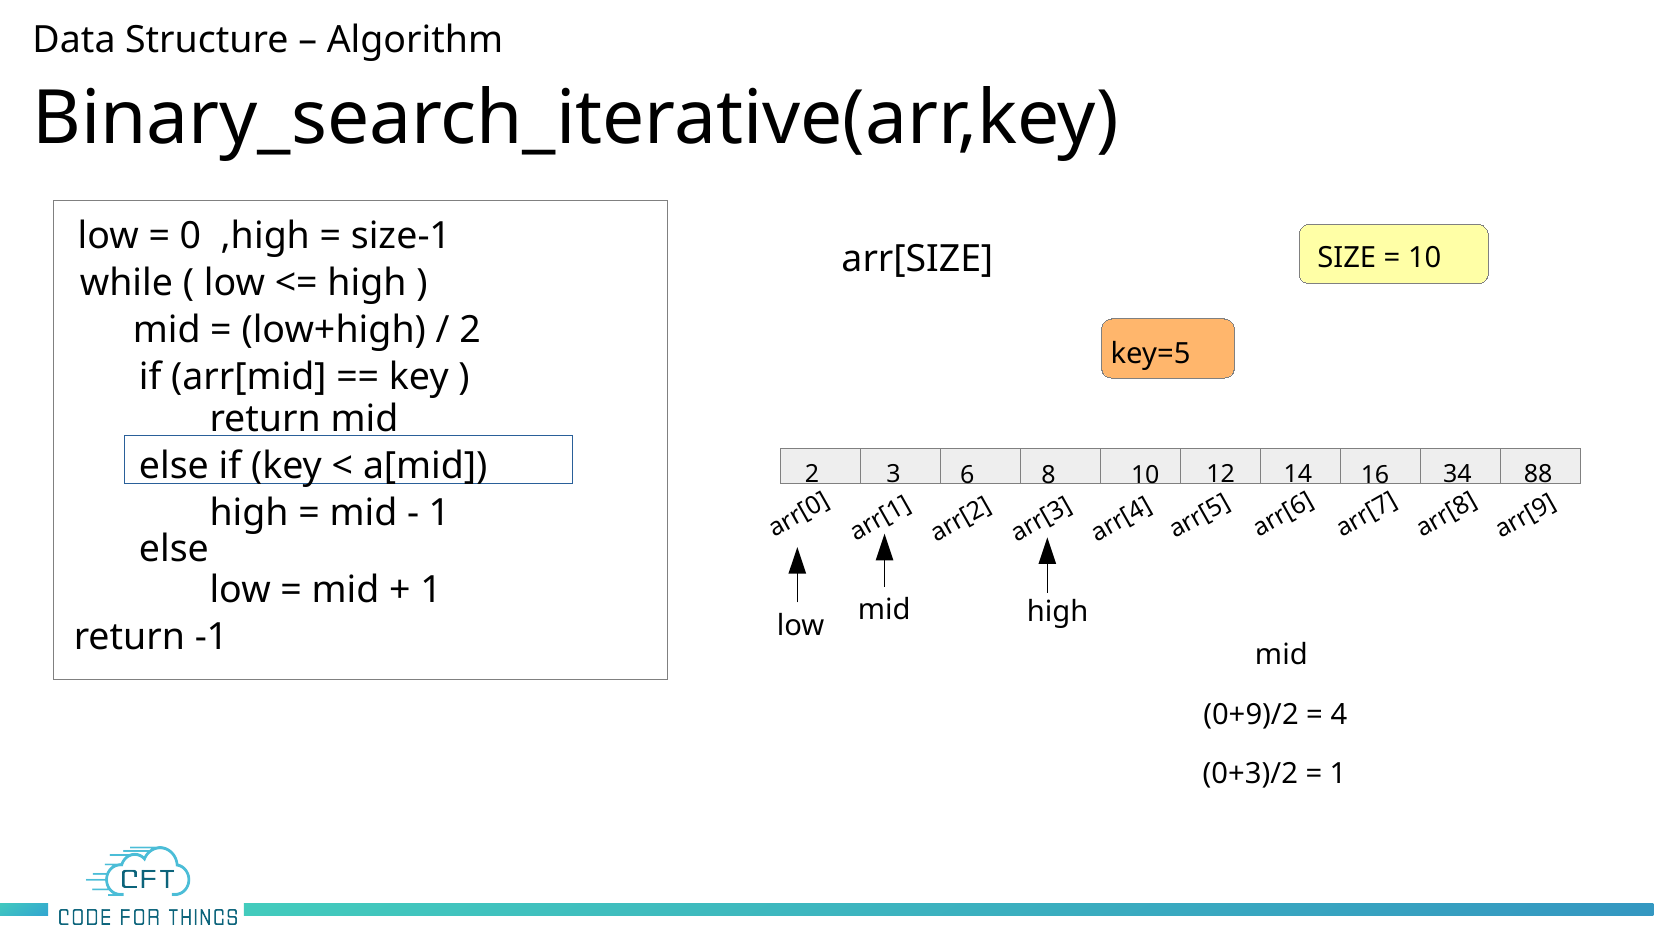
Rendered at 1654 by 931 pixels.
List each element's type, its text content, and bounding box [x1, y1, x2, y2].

text_box arr[8] [1399, 484, 1503, 559]
text_box [1491, 448, 1509, 484]
text_box arr[4] [1074, 492, 1179, 562]
text_box (0+9)/2 = 4 [1181, 685, 1395, 745]
text_box low [762, 596, 857, 646]
text_box low = 0 ,high = size-1 [53, 200, 609, 260]
text_box [1102, 318, 1234, 324]
text_box arr[3] [986, 491, 1104, 568]
text_box 8 [1026, 449, 1089, 494]
text_box while ( low <= high ) [64, 260, 514, 307]
text_box [1331, 448, 1428, 484]
text_box mid = (low+high) / 2 [118, 295, 603, 354]
text_box [780, 448, 790, 484]
text_box 10 [1116, 449, 1181, 494]
text_box 6 [945, 449, 1007, 494]
text_box else [124, 513, 243, 573]
text_box 2 [790, 448, 844, 493]
text_box [53, 200, 668, 680]
picture [59, 846, 237, 925]
text_box 88 [1509, 448, 1571, 500]
text_box 14 [1269, 448, 1331, 500]
text_box 16 [1346, 449, 1420, 501]
text_box [925, 448, 1191, 484]
title Data Structure – Algorithm Binary_search_iterative(arr,key) [32, 0, 1595, 199]
text_box else if (key < a[mid]) [124, 431, 621, 490]
text_box arr[1] [826, 485, 935, 562]
text_box arr[2] [906, 488, 1016, 563]
text_box return mid [194, 383, 443, 443]
text_box SIZE = 10 [1302, 228, 1483, 278]
text_box if (arr[mid] == key ) [124, 342, 550, 401]
text_box arr[9] [1471, 456, 1602, 560]
text_box 12 [1191, 448, 1254, 493]
text_box high [1012, 582, 1111, 632]
text_box arr[7] [1318, 498, 1428, 562]
text_box arr[SIZE] [826, 224, 1040, 291]
text_box return -1 [59, 602, 290, 662]
text_box high = mid - 1 [194, 478, 621, 537]
text_box arr[5] [1151, 484, 1267, 556]
text_box arr[6] [1232, 484, 1362, 562]
text_box 3 [871, 448, 925, 493]
text_box [1299, 224, 1489, 284]
text_box arr[0] [744, 484, 857, 558]
text_box (0+3)/2 = 1 [1180, 744, 1394, 804]
text_box low = mid + 1 [194, 555, 621, 614]
text_box 34 [1428, 448, 1491, 500]
text_box [1254, 448, 1269, 484]
text_box [1571, 448, 1581, 461]
text_box key=5 [1095, 324, 1241, 409]
text_box mid [1240, 625, 1335, 685]
text_box mid [843, 580, 934, 638]
text_box [844, 448, 871, 484]
